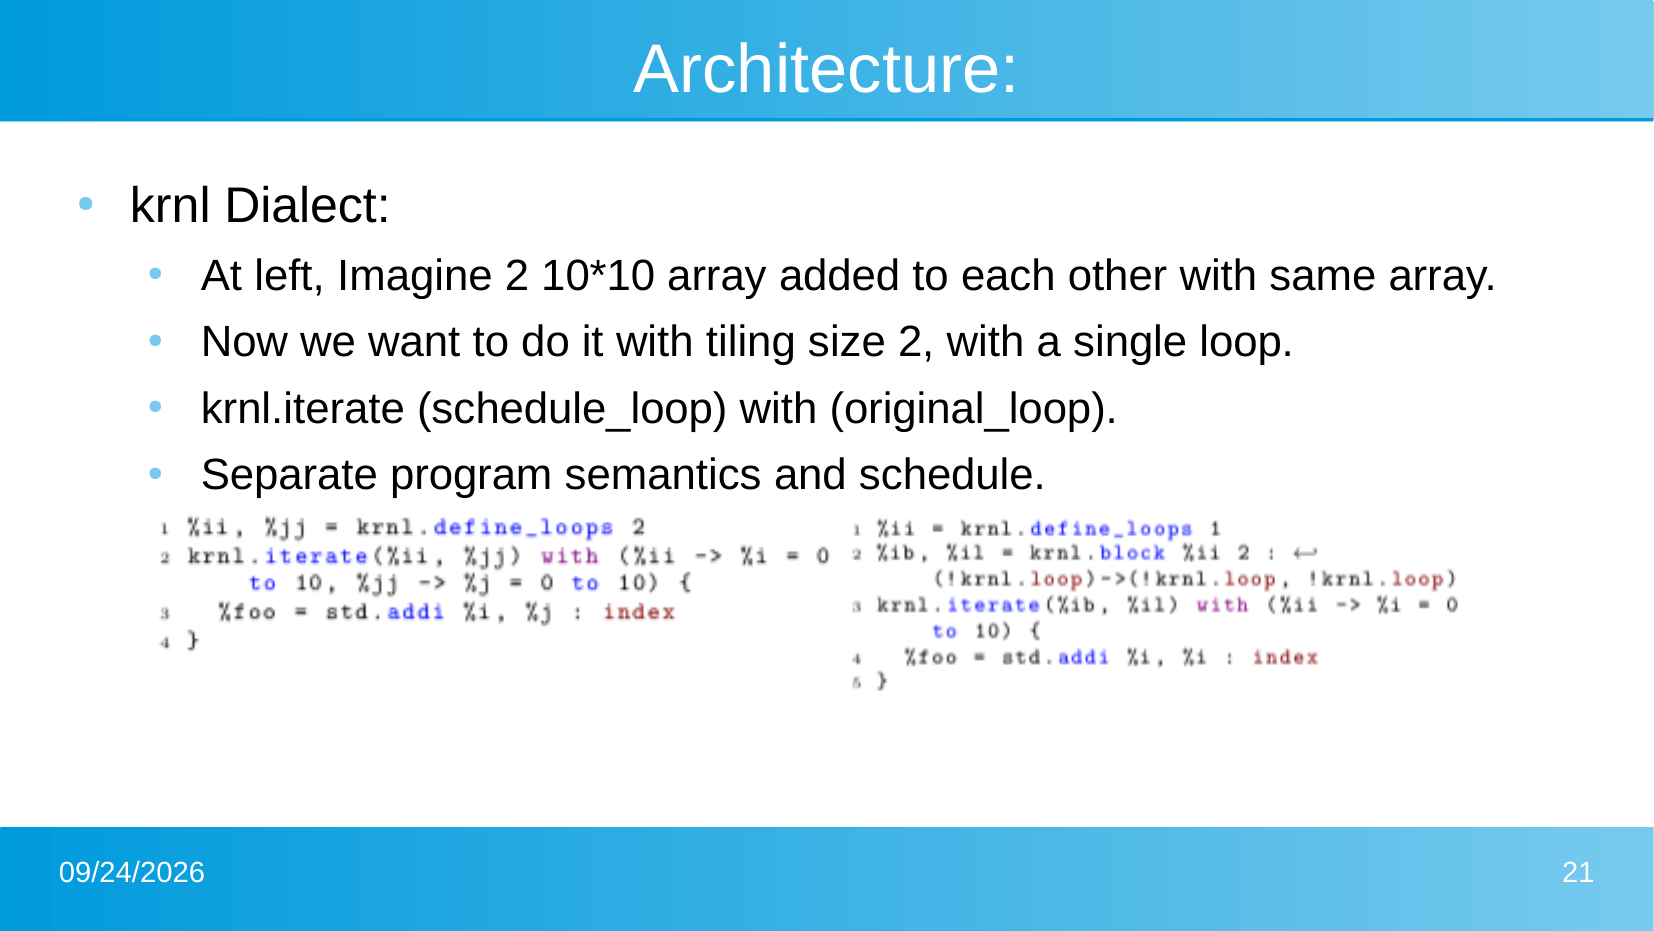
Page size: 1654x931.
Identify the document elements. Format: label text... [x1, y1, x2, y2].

title Architecture: [59, 29, 1595, 108]
list krnl Dialect: At left, Imagine 2 10*10 array added to each other with same array. Now we want to do it with tiling size 2, with a single loop. krnl.iterate (schedule_loop) with (original_loop). Separate program semantics and schedule. [59, 177, 1595, 768]
picture [153, 512, 1468, 707]
